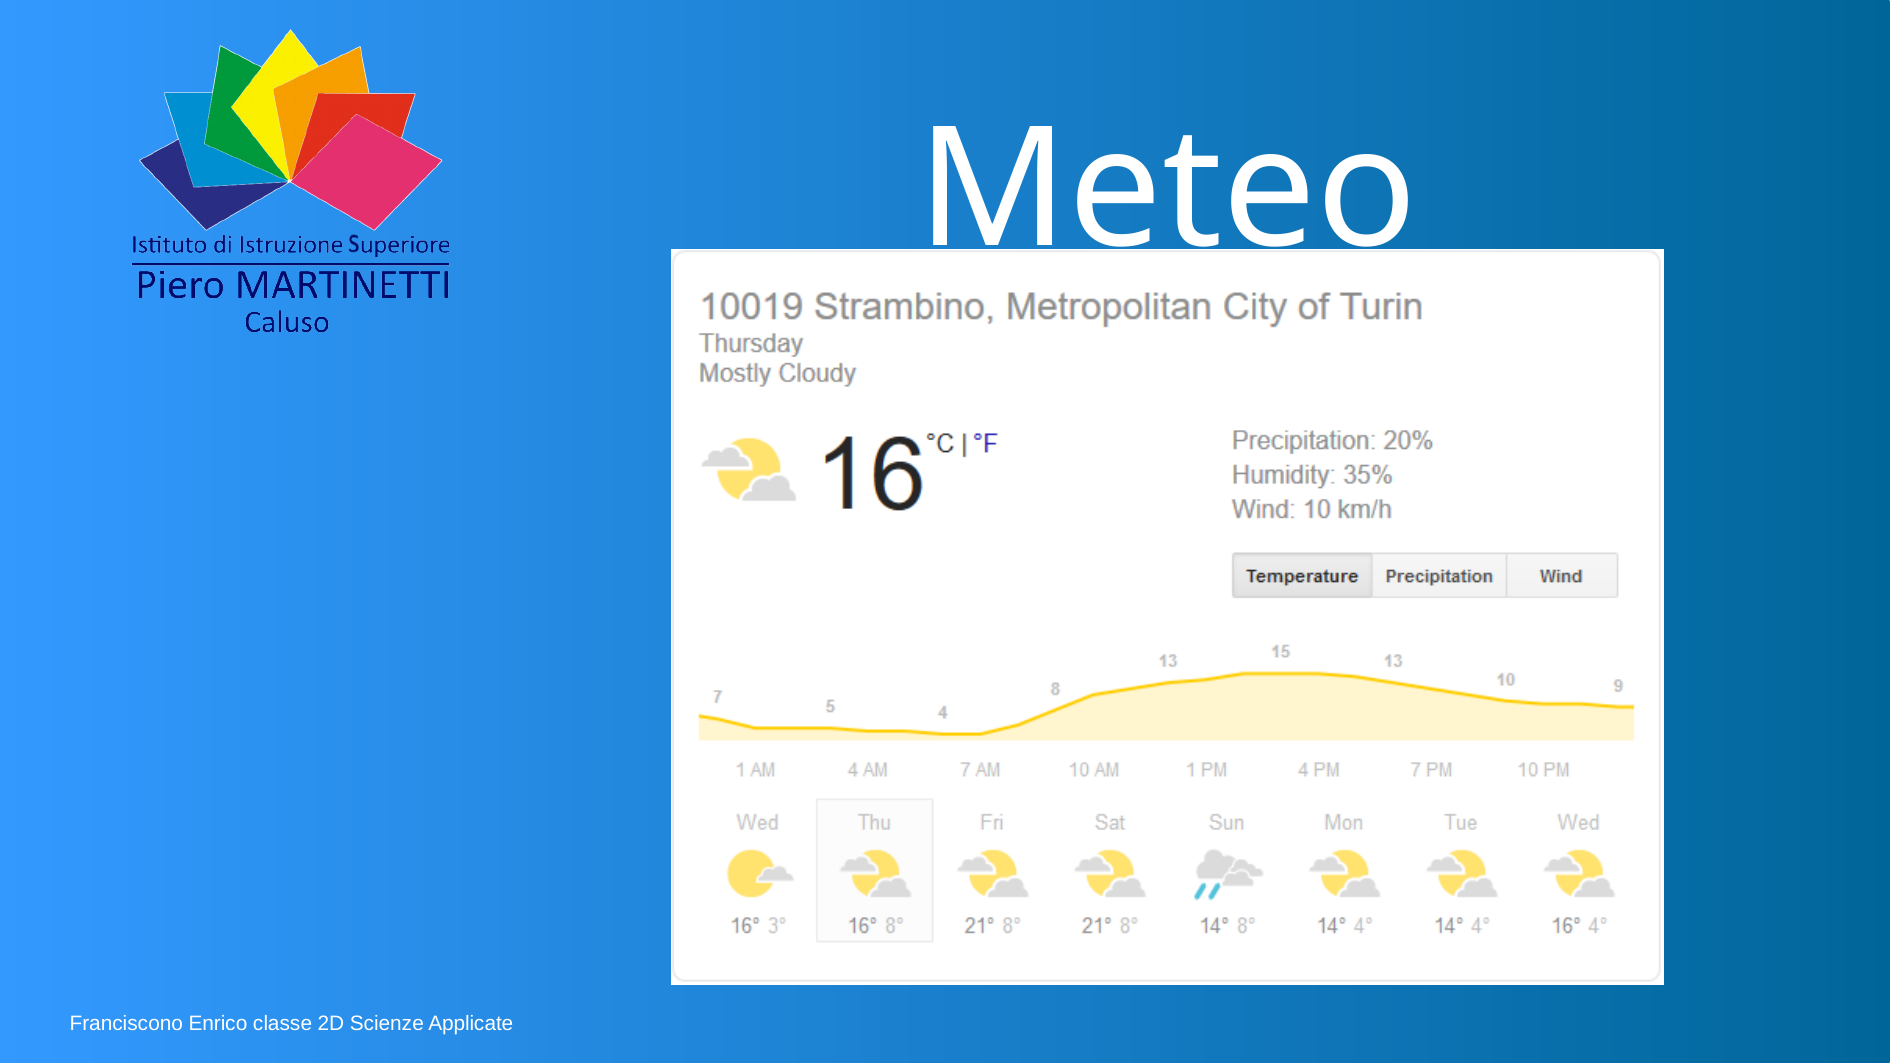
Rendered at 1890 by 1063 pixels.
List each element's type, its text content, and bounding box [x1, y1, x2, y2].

picture [0, 23, 591, 355]
text_box Meteo [591, 59, 1760, 268]
text_box Franciscono Enrico classe 2D Scienze Applicate [54, 1004, 628, 1063]
picture [671, 249, 1664, 985]
